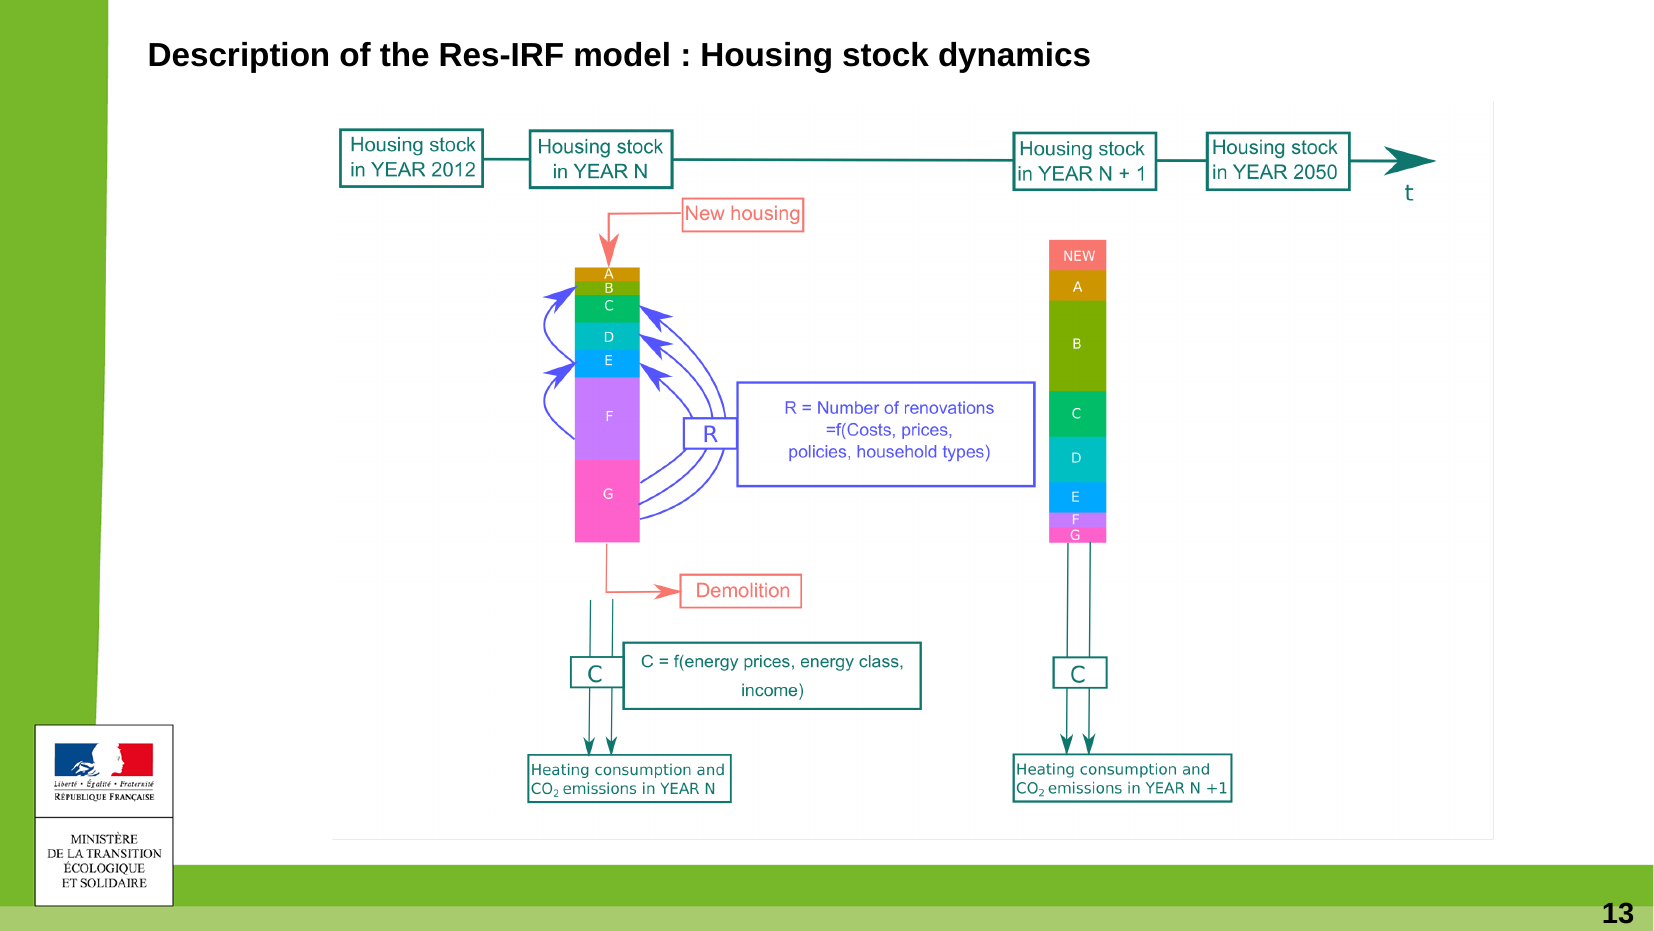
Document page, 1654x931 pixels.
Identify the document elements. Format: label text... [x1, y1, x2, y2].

picture [0, 0, 1654, 931]
text_box Description of the Res-IRF model : Housing stock dynamics [147, 17, 1450, 94]
